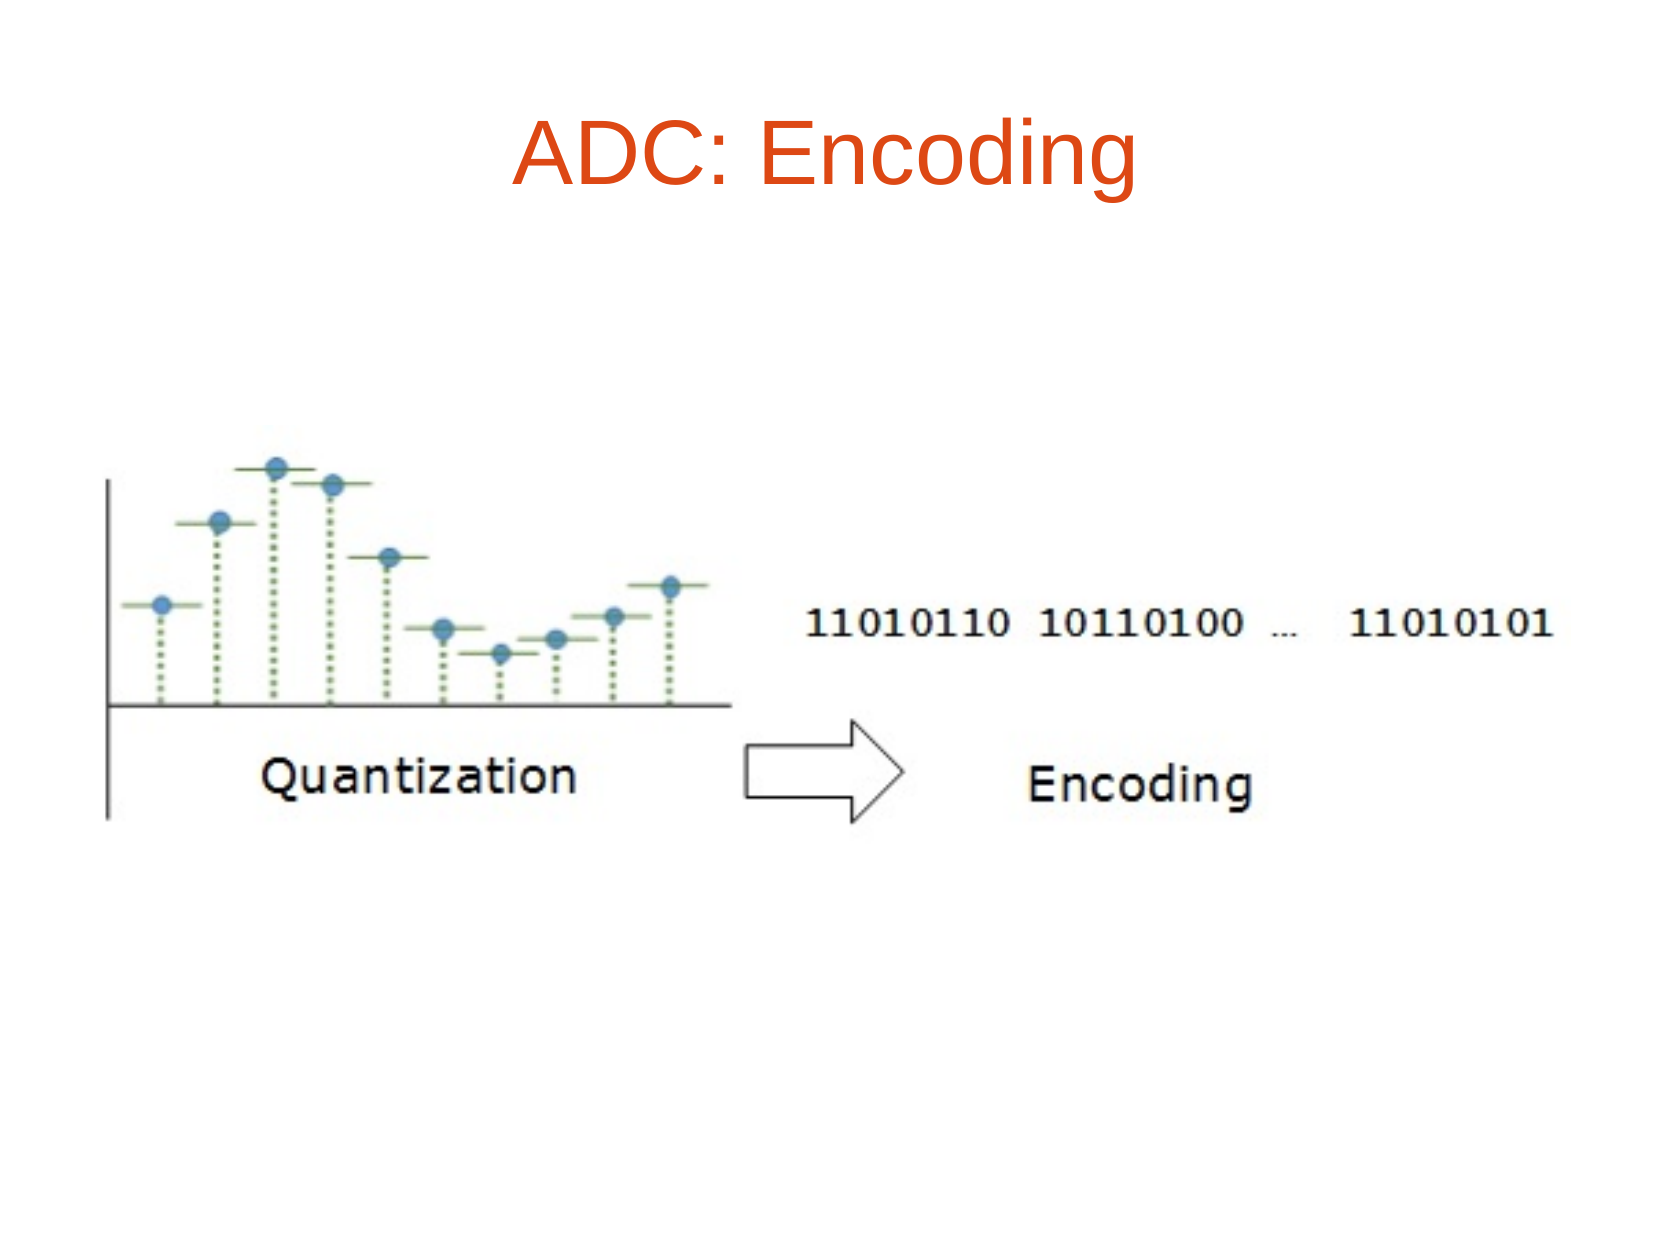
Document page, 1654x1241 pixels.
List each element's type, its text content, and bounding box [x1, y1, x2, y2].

picture [82, 425, 1571, 874]
title ADC: Encoding [82, 49, 1571, 257]
